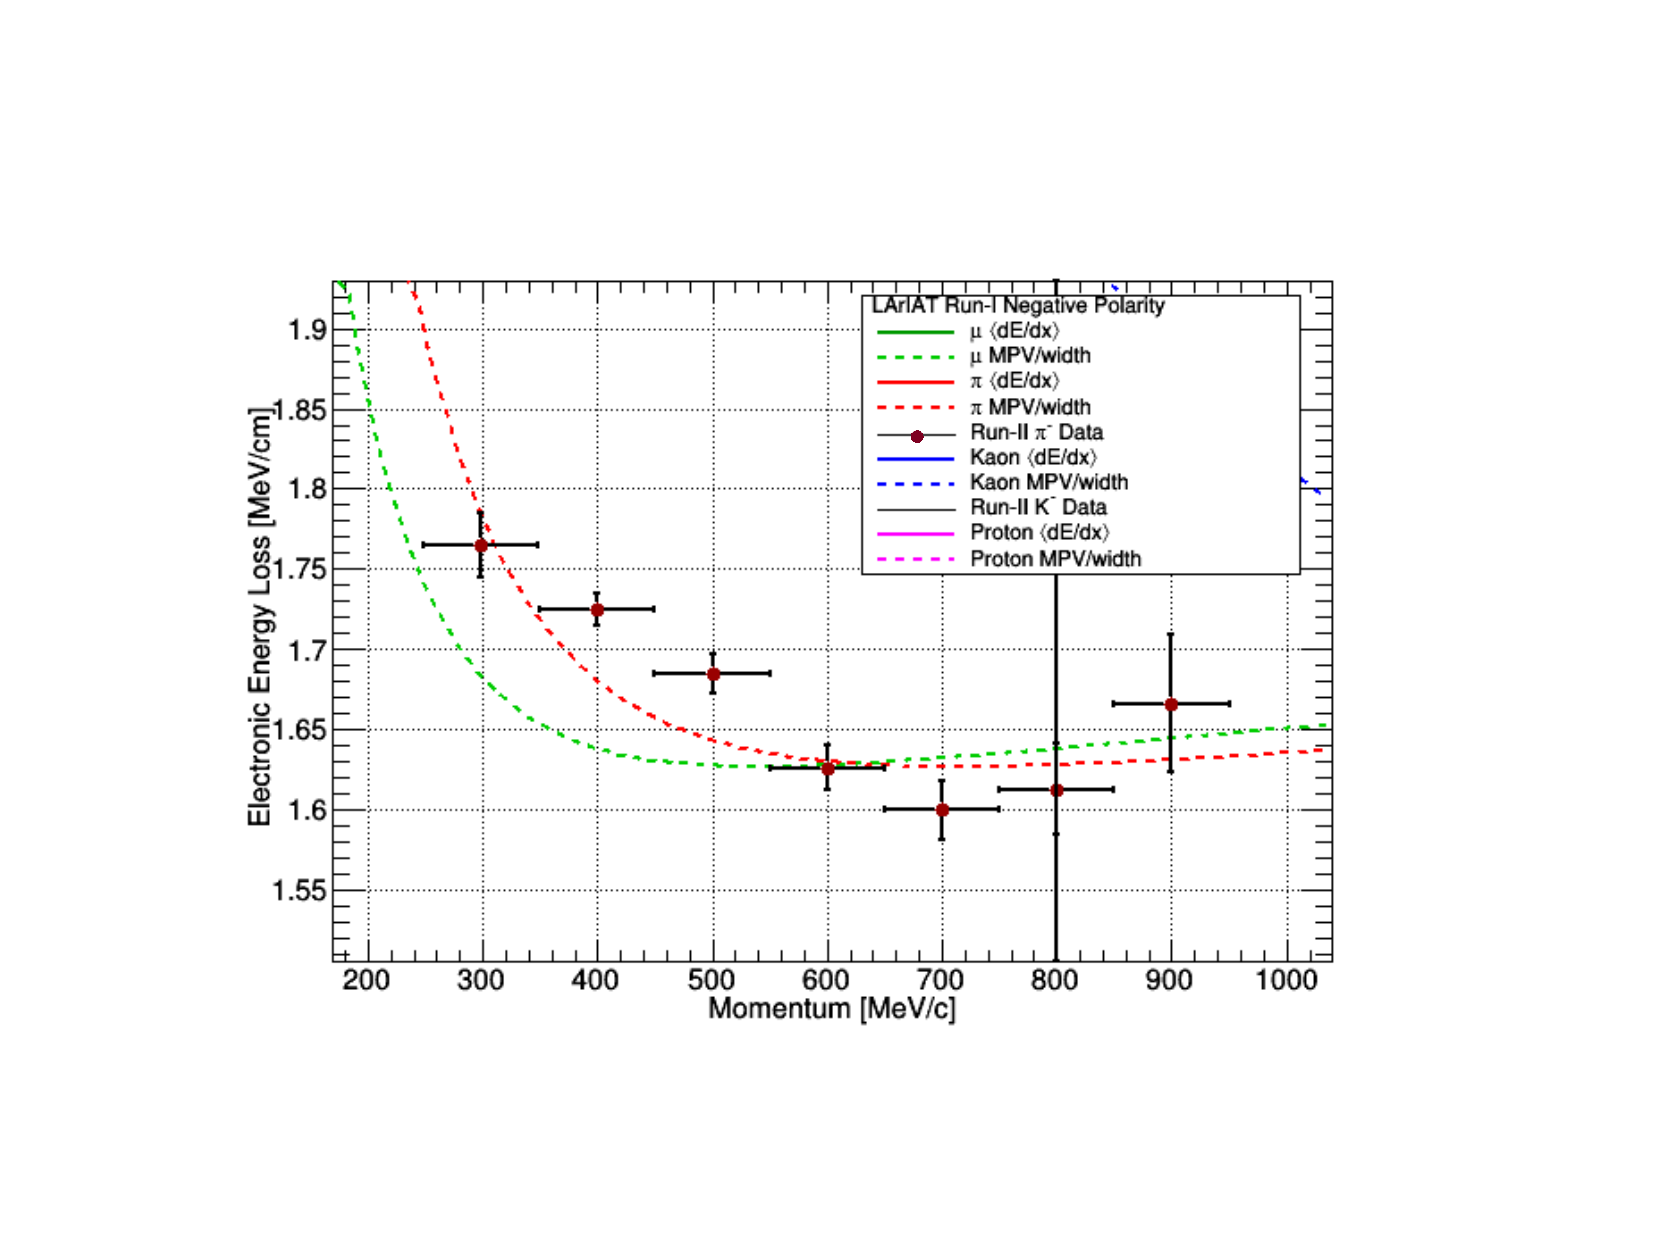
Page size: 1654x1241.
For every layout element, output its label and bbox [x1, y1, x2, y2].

text_box [911, 430, 924, 443]
picture [209, 197, 1457, 1048]
